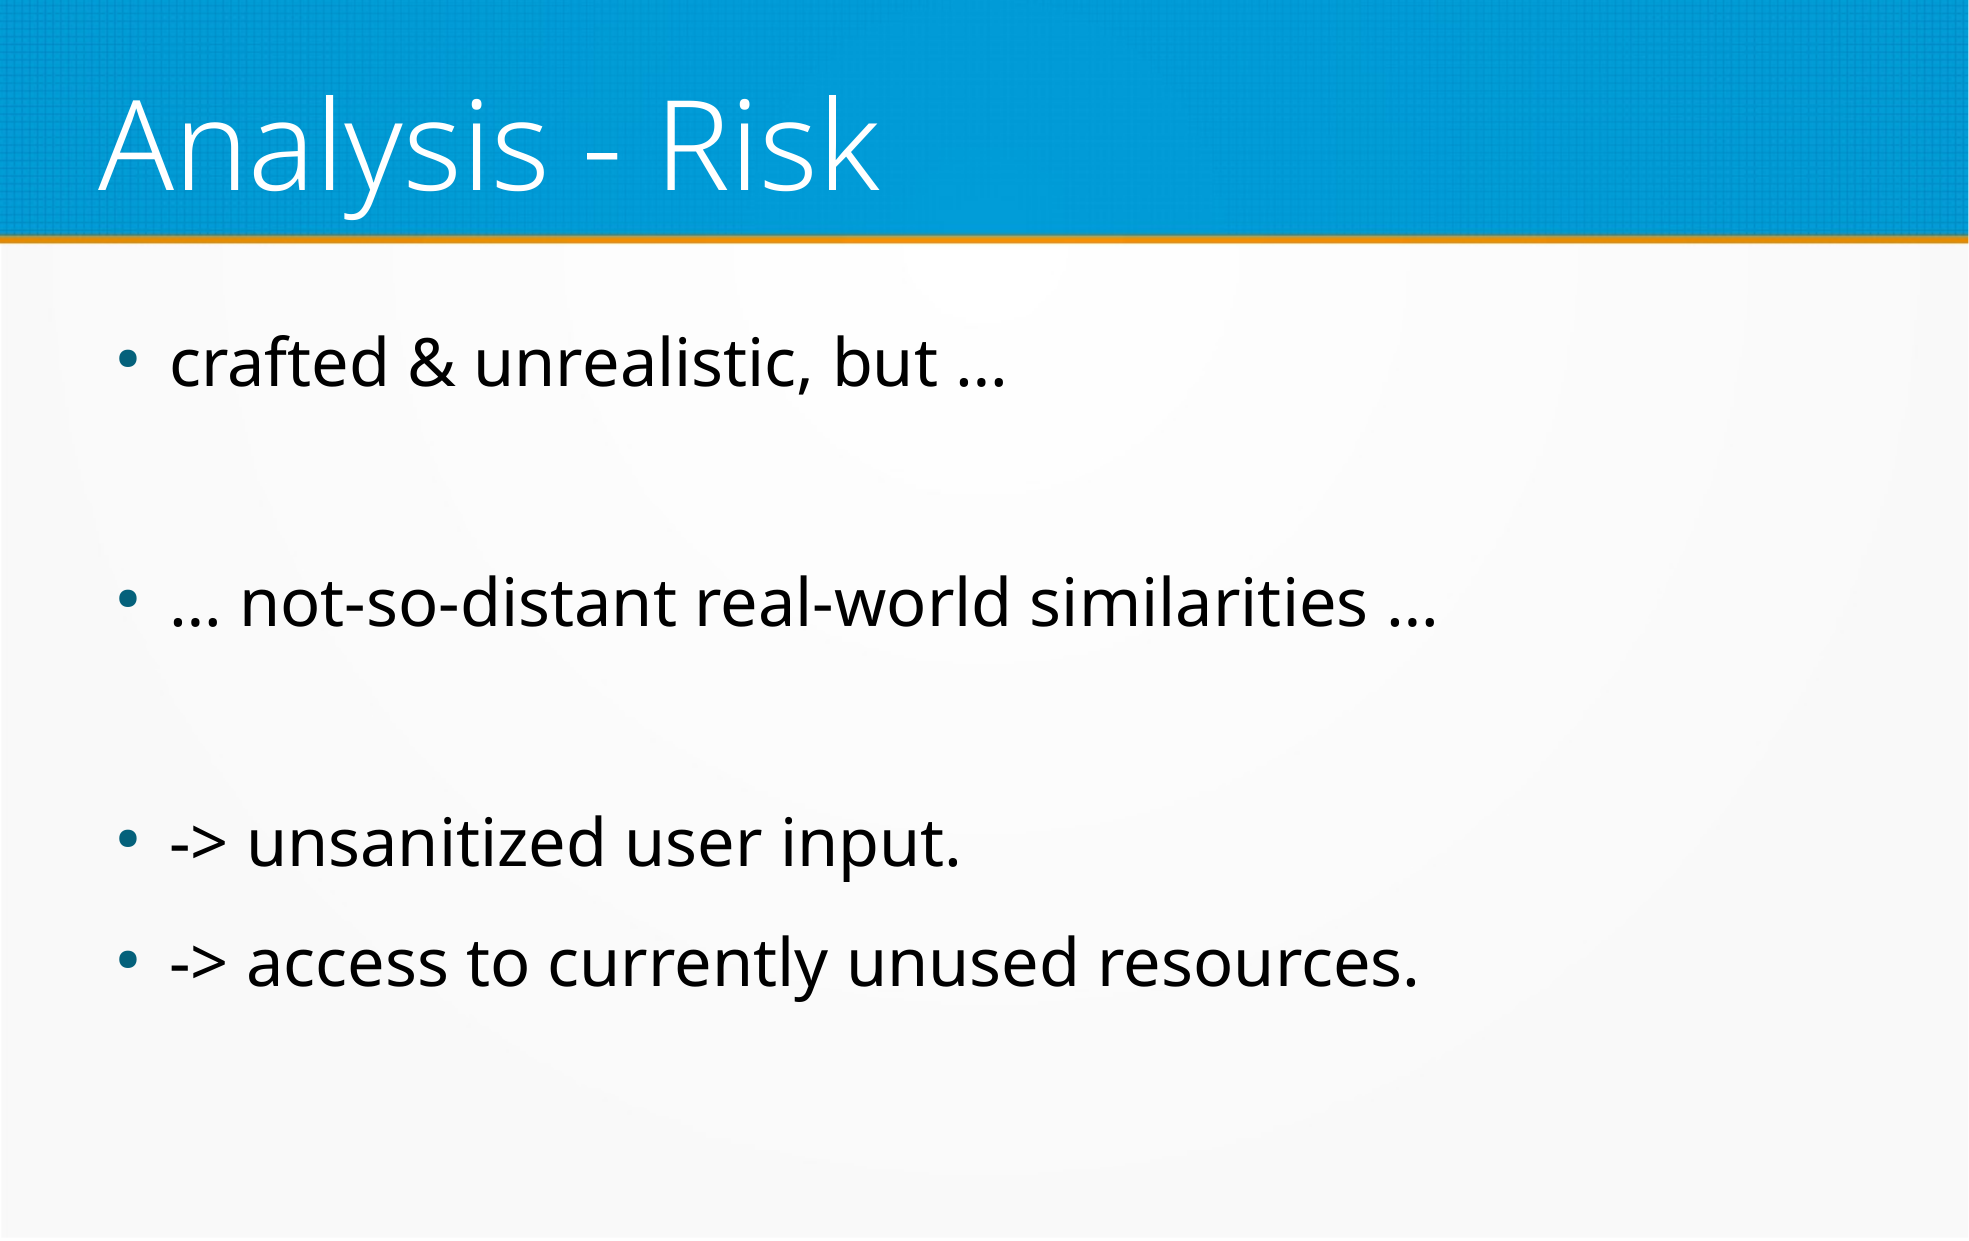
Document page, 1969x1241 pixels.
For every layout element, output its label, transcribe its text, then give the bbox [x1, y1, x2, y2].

list crafted & unrealistic, but … … not-so-distant real-world similarities … -> unsanitized user input. -> access to currently unused resources. [98, 315, 1861, 1081]
title Analysis - Risk [98, 19, 1870, 227]
picture [0, 233, 1969, 1241]
